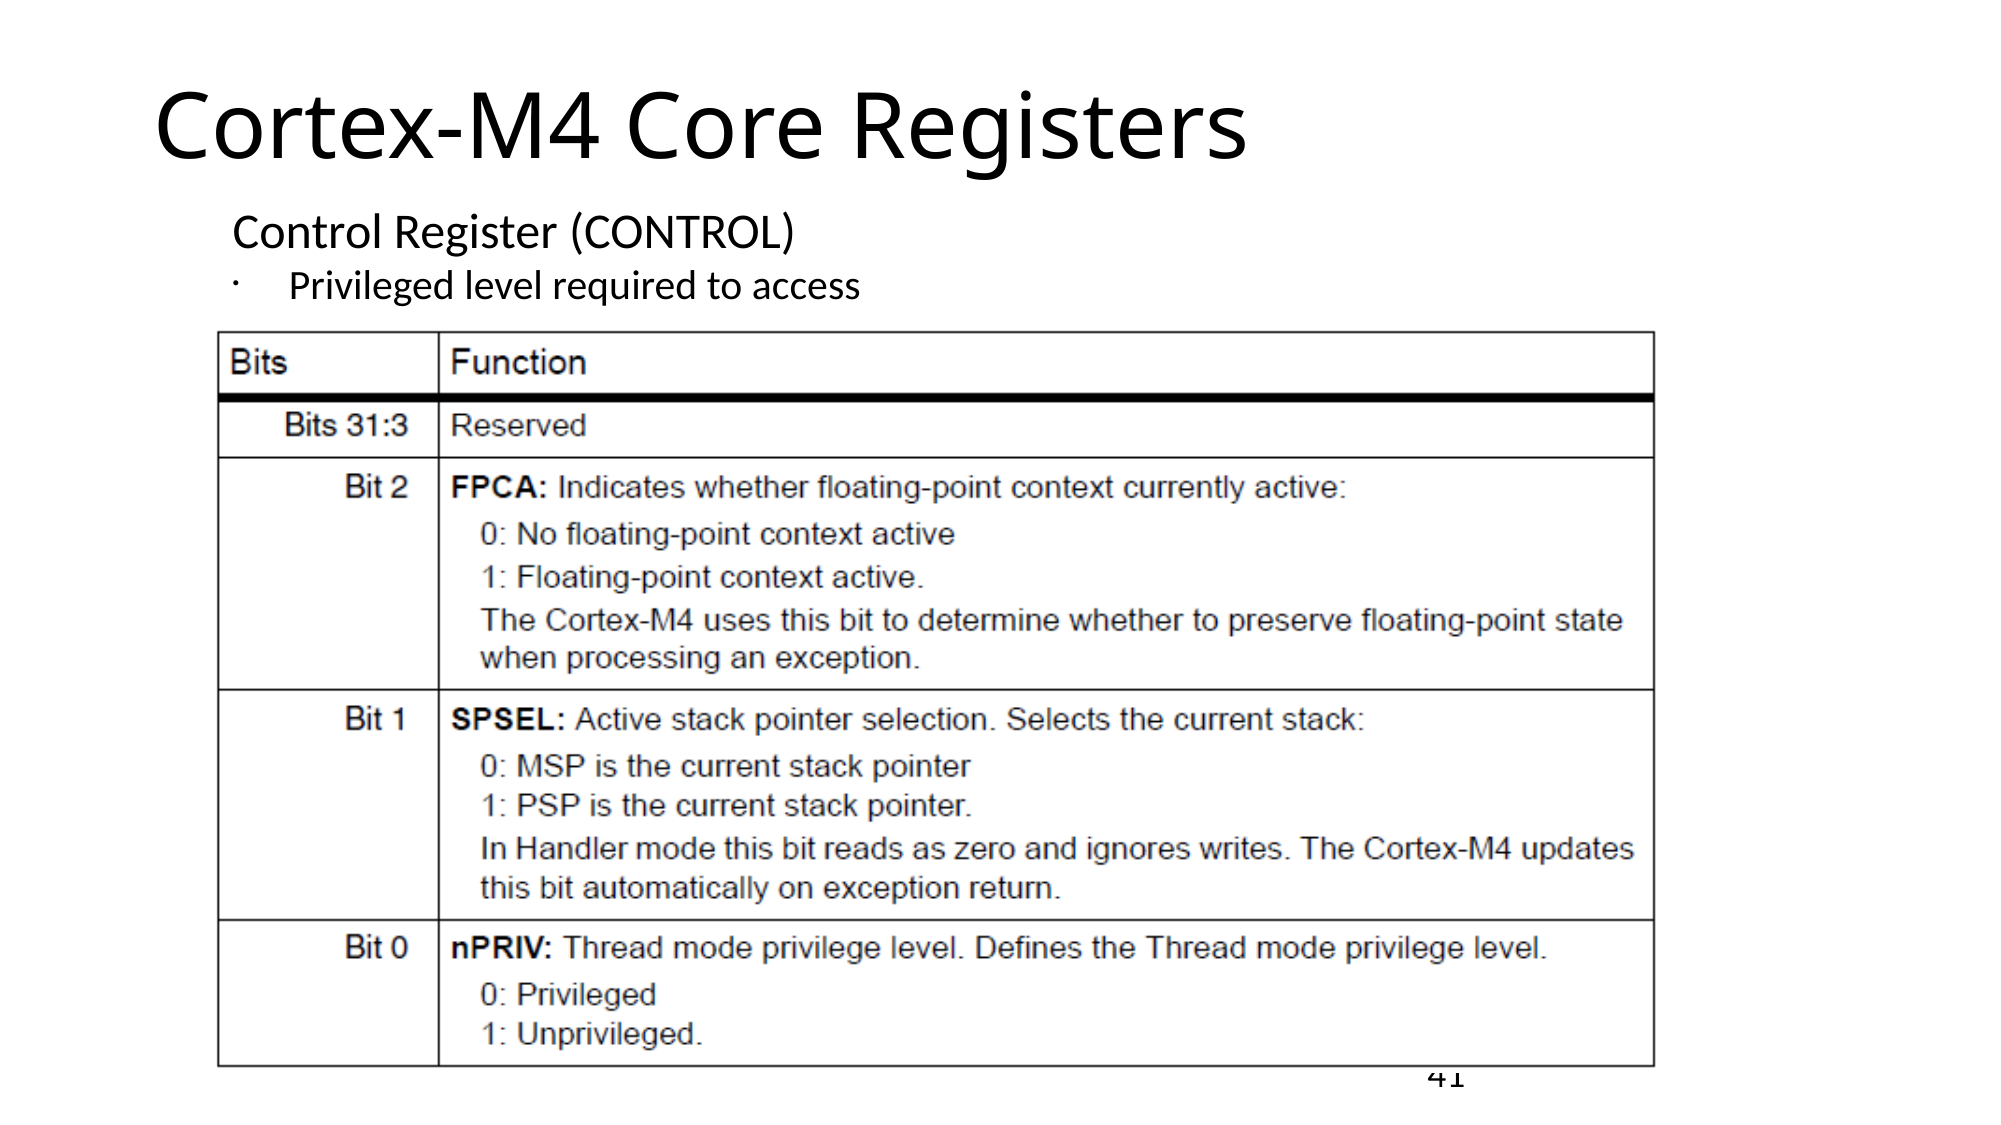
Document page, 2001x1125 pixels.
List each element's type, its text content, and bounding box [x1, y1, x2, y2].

text_box Control Register (CONTROL) Privileged level required to access [217, 190, 876, 316]
slide_number <number> [1412, 1042, 1863, 1103]
picture [214, 326, 1661, 1073]
text_box Cortex-M4 Core Registers [138, 59, 1265, 184]
